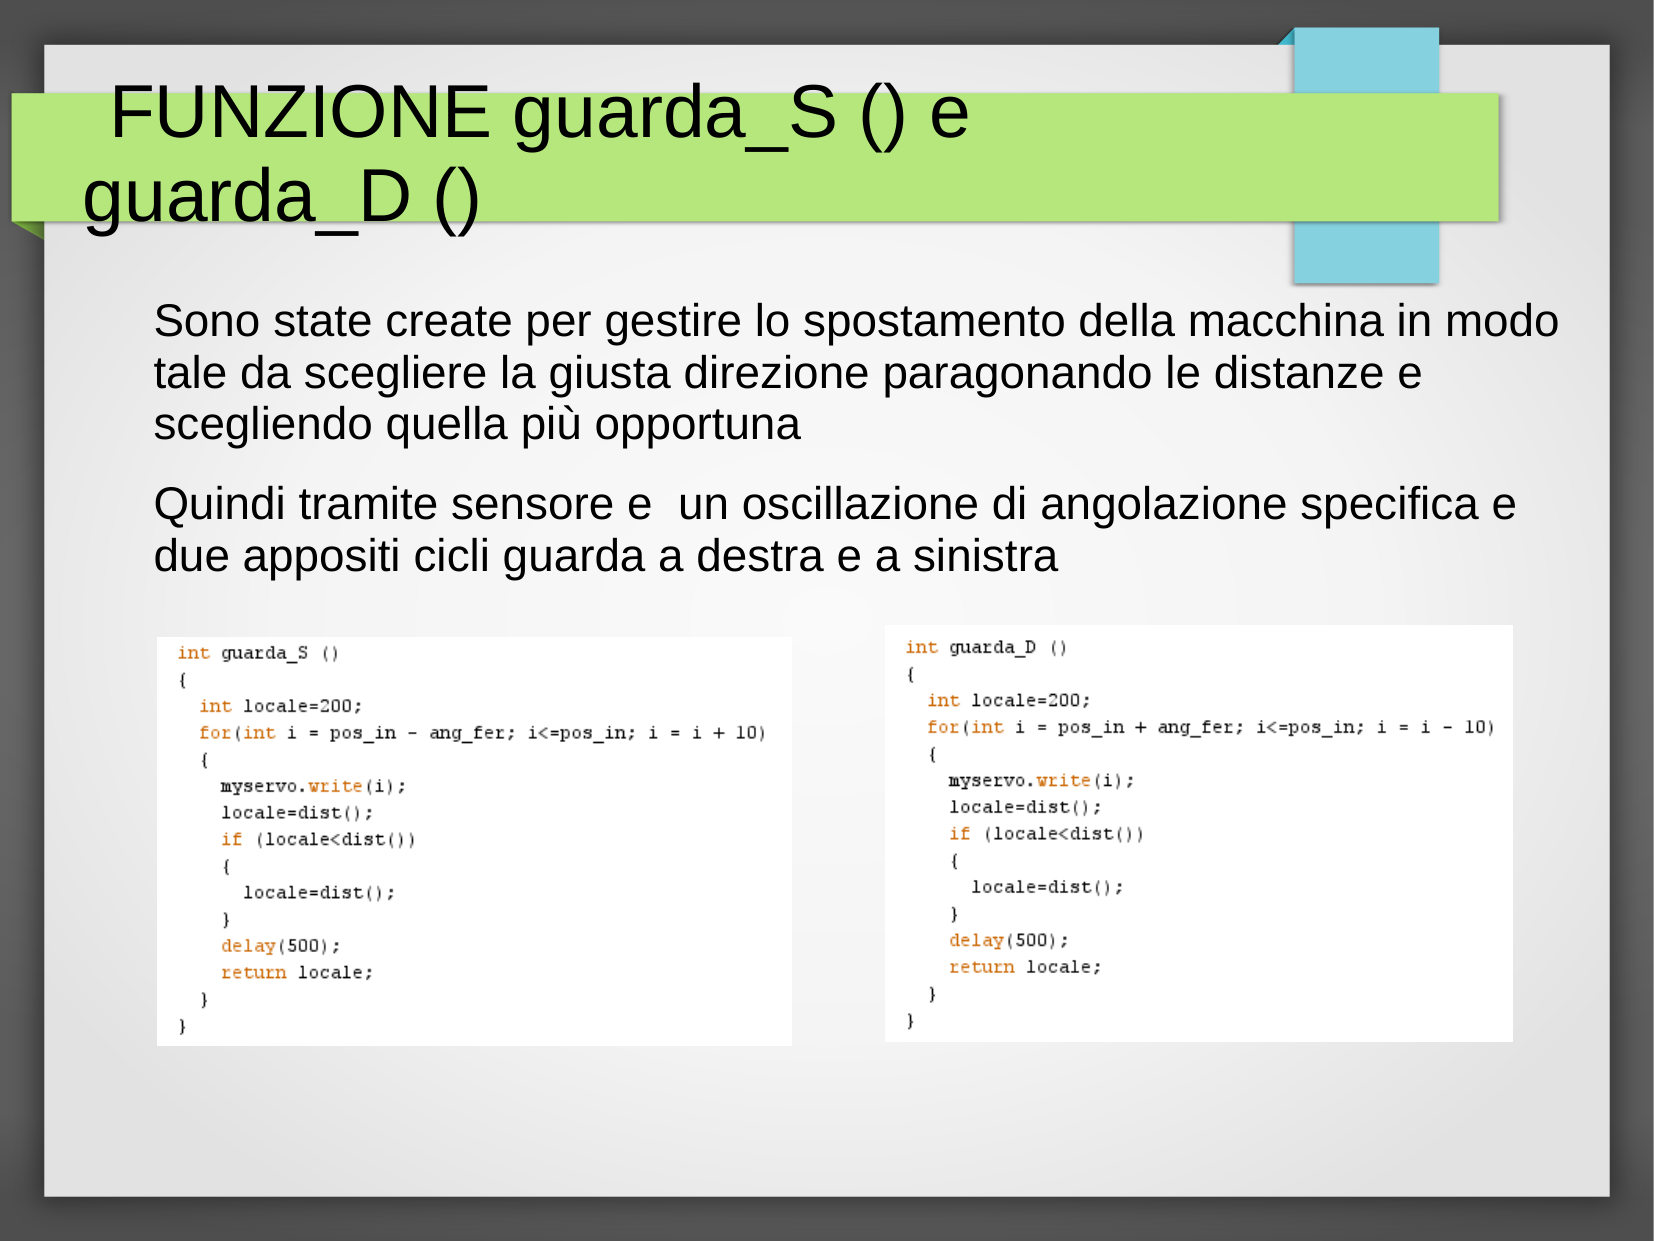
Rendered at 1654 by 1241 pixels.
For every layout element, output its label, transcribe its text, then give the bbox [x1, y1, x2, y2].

picture [0, 0, 1654, 1241]
title FUNZIONE guarda_S () e guarda_D () [82, 69, 1264, 238]
list Sono state create per gestire lo spostamento della macchina in modo tale da scegliere la giusta direzione paragonando le distanze e scegliendo quella più opportuna Quindi tramite sensore e un oscillazione di angolazione specifica e due appositi cicli guarda a destra e a sinistra [82, 295, 1571, 1015]
